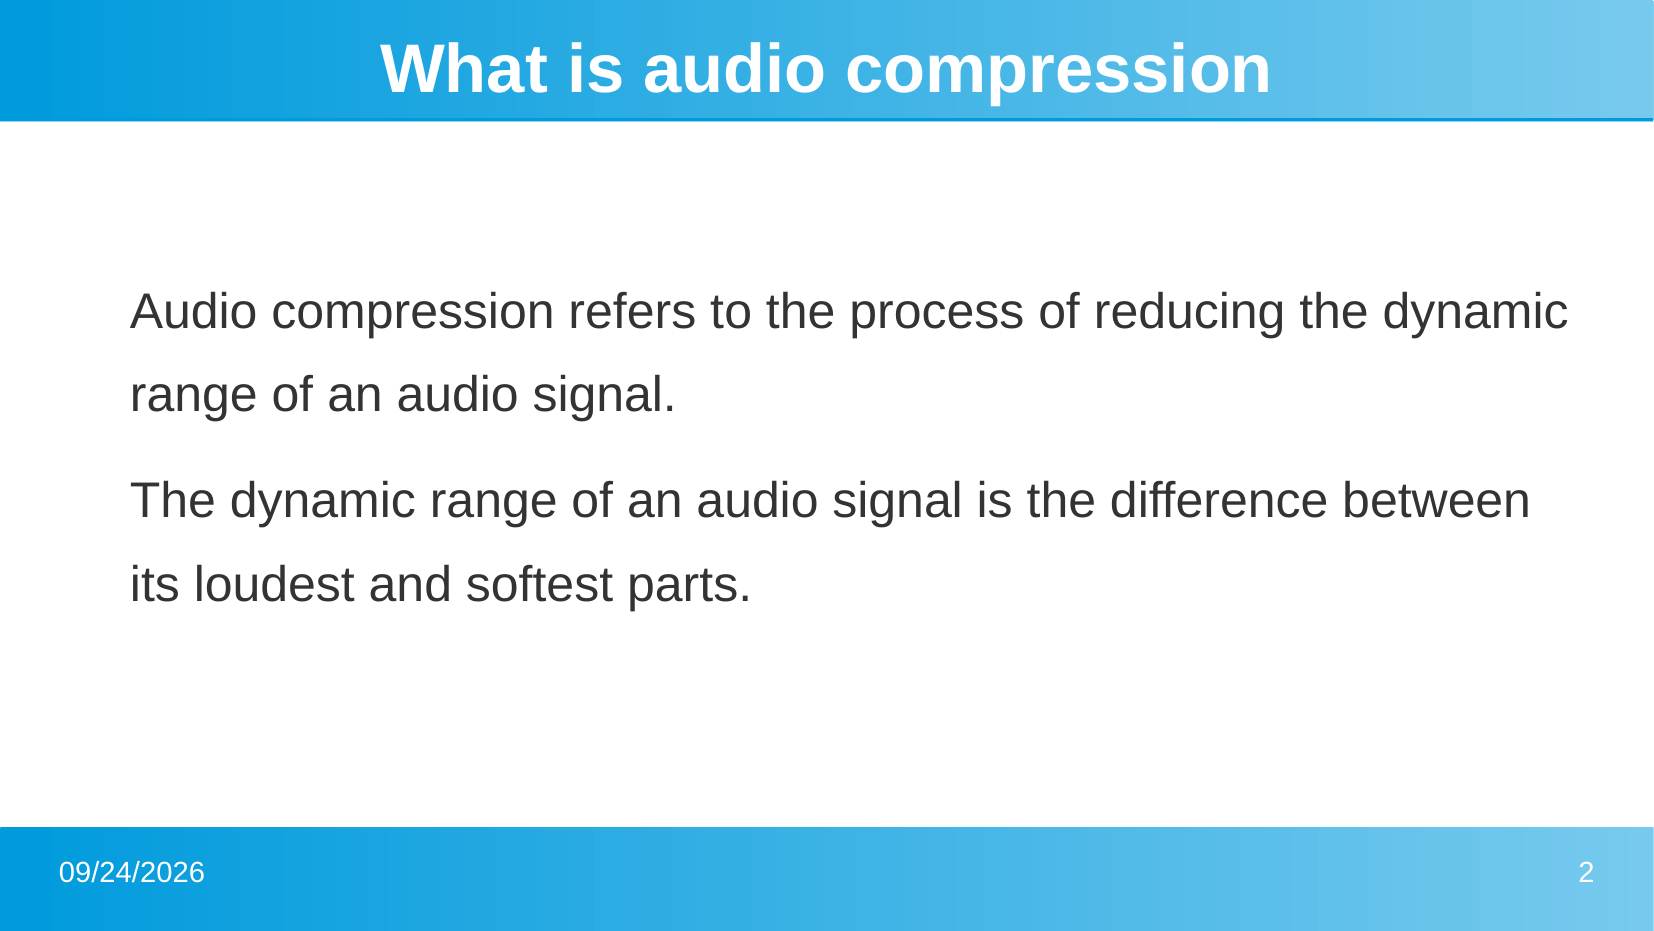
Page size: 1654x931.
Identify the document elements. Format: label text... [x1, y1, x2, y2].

title What is audio compression [59, 29, 1595, 108]
list Audio compression refers to the process of reducing the dynamic range of an audio signal. The dynamic range of an audio signal is the difference between its loudest and softest parts. [59, 177, 1595, 768]
